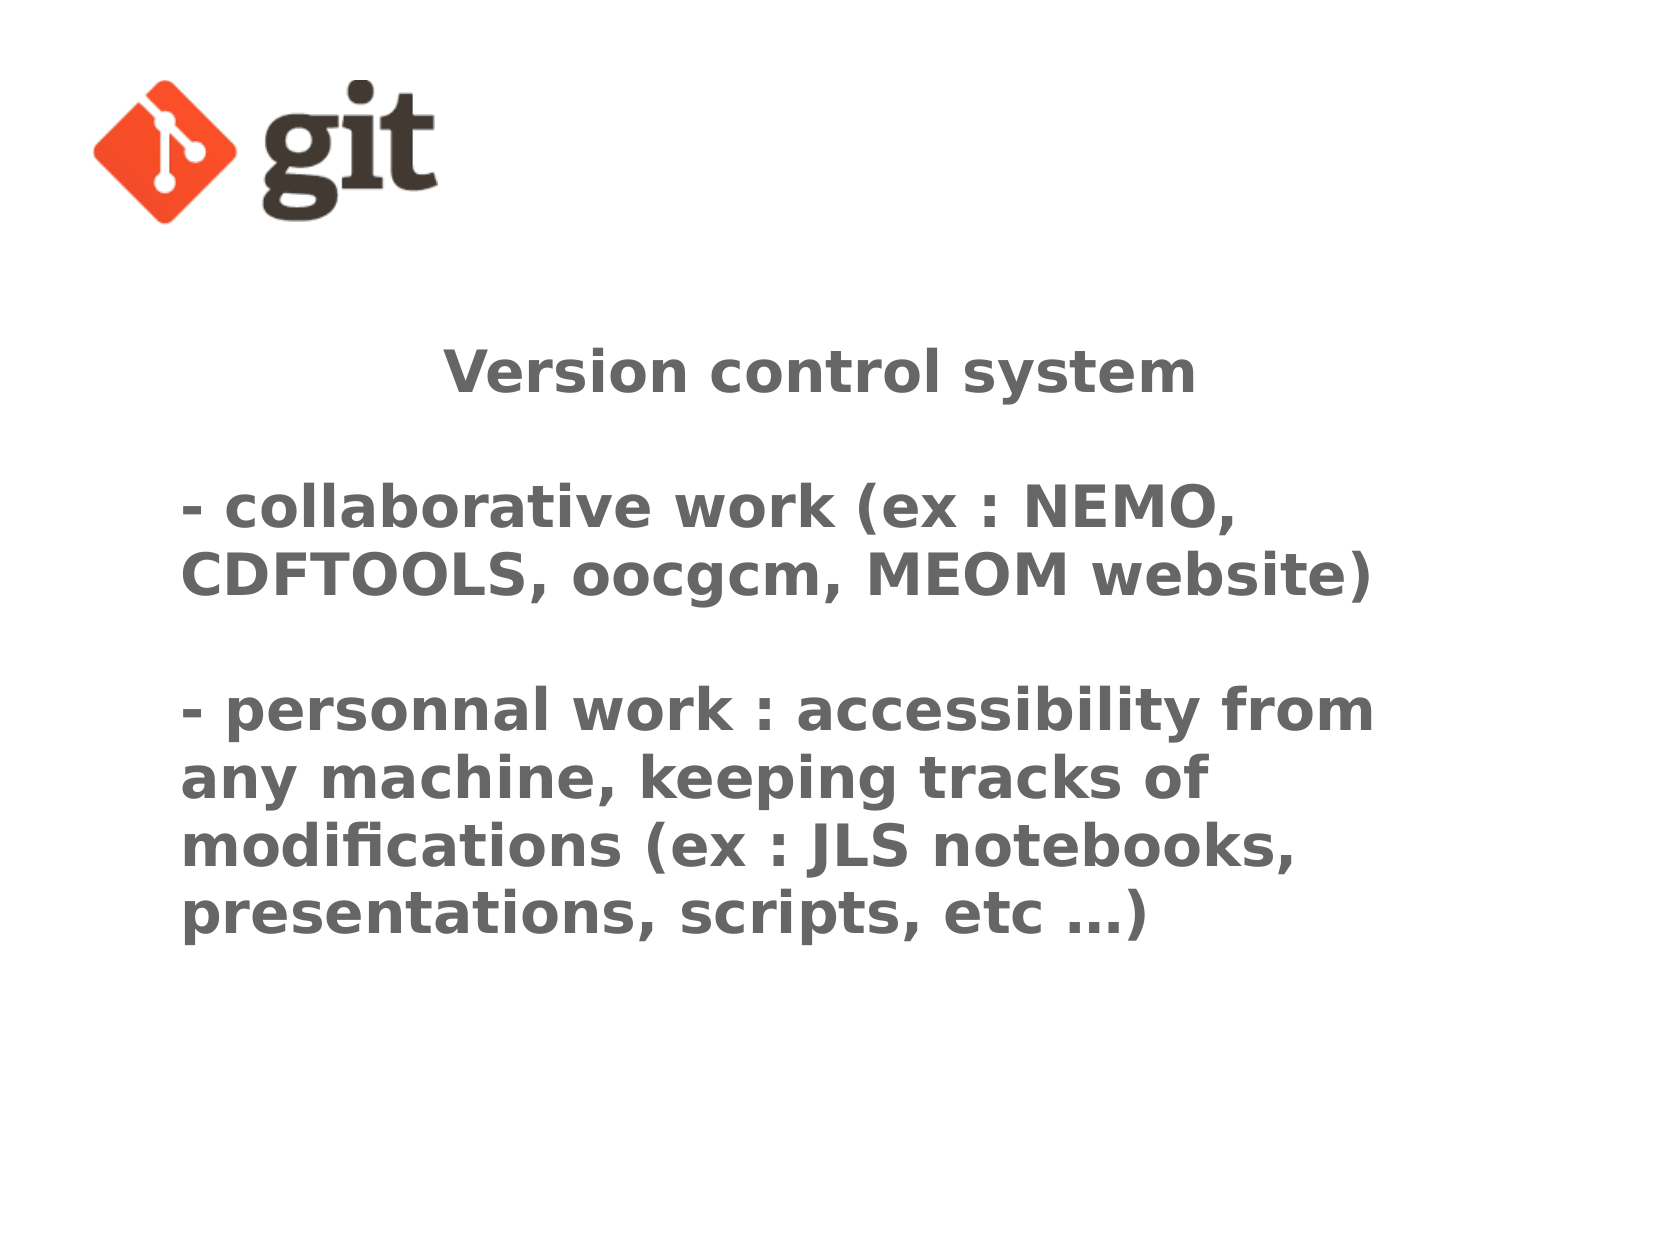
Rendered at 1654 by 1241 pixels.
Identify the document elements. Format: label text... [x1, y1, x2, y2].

text_box Version control system - collaborative work (ex : NEMO, CDFTOOLS, oocgcm, MEOM website) - personnal work : accessibility from any machine, keeping tracks of modifications (ex : JLS notebooks, presentations, scripts, etc …) [165, 330, 1477, 956]
picture [93, 80, 438, 225]
